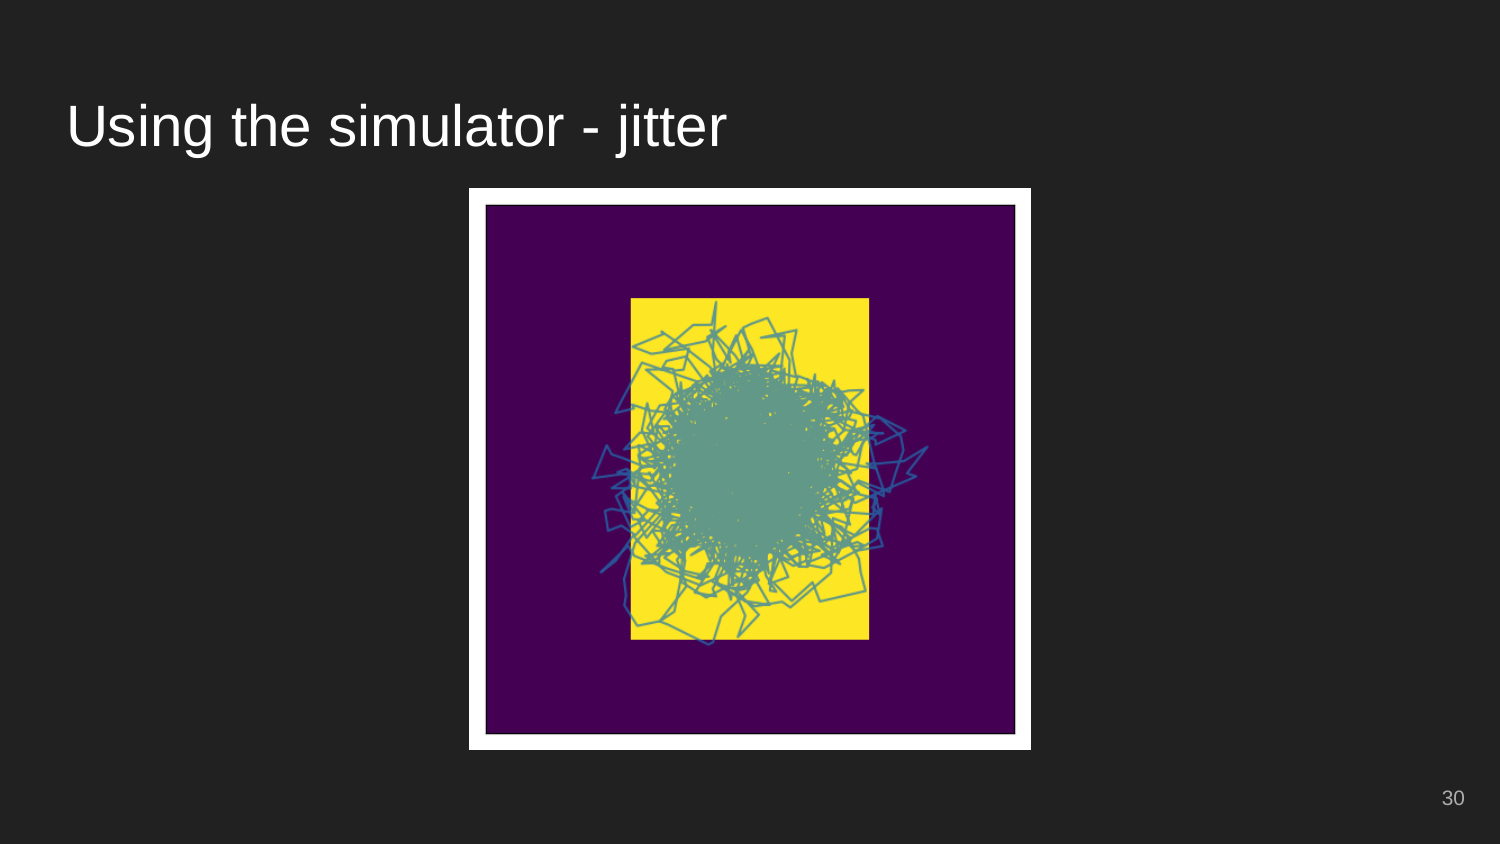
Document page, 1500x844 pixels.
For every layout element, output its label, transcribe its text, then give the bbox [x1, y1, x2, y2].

title Using the simulator - jitter [51, 72, 1449, 167]
picture [469, 188, 1031, 750]
slide_number <number> [1389, 764, 1480, 830]
